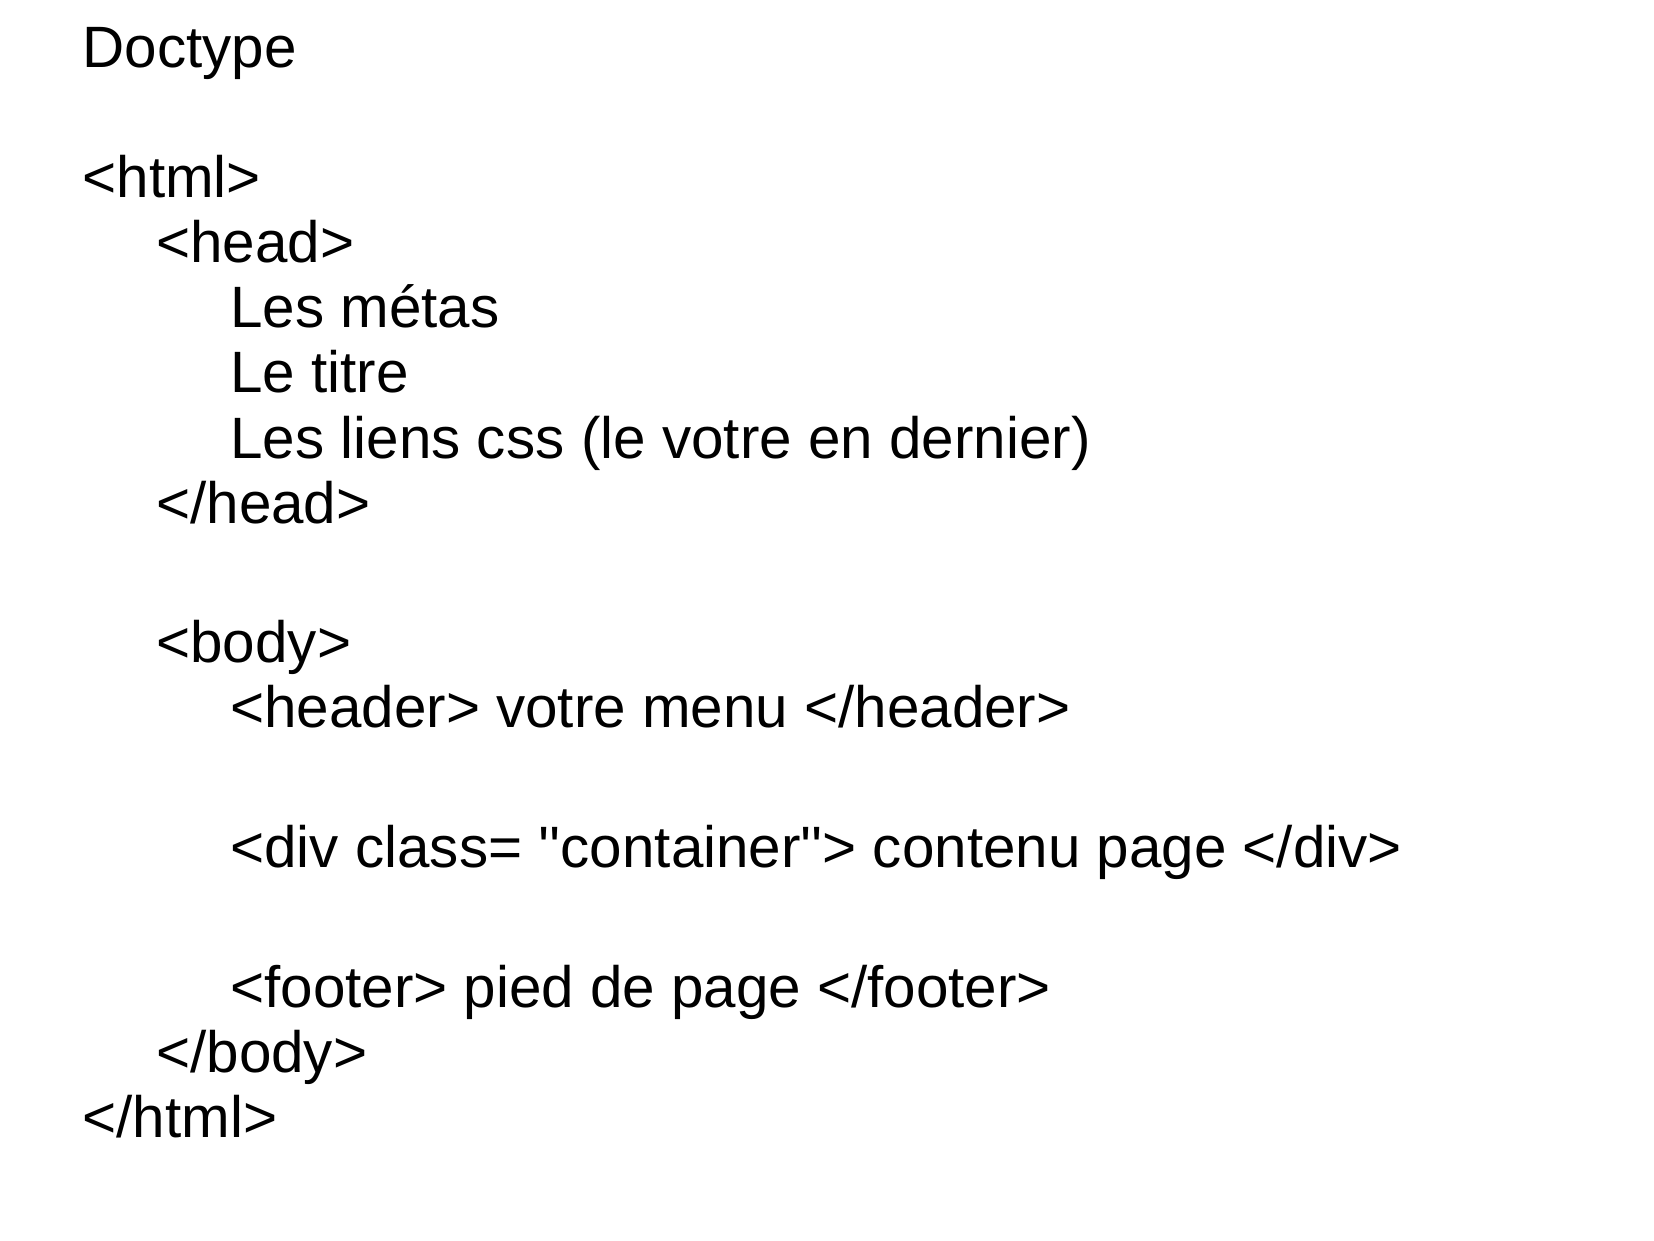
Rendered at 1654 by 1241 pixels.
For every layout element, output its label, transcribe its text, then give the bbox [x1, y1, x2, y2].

subtitle Doctype <html> <head> Les métas Le titre Les liens css (le votre en dernier) </head> <body> <header> votre menu </header> <div class= ''container''> contenu page </div> <footer> pied de page </footer> </body> </html> [82, 16, 1571, 1223]
